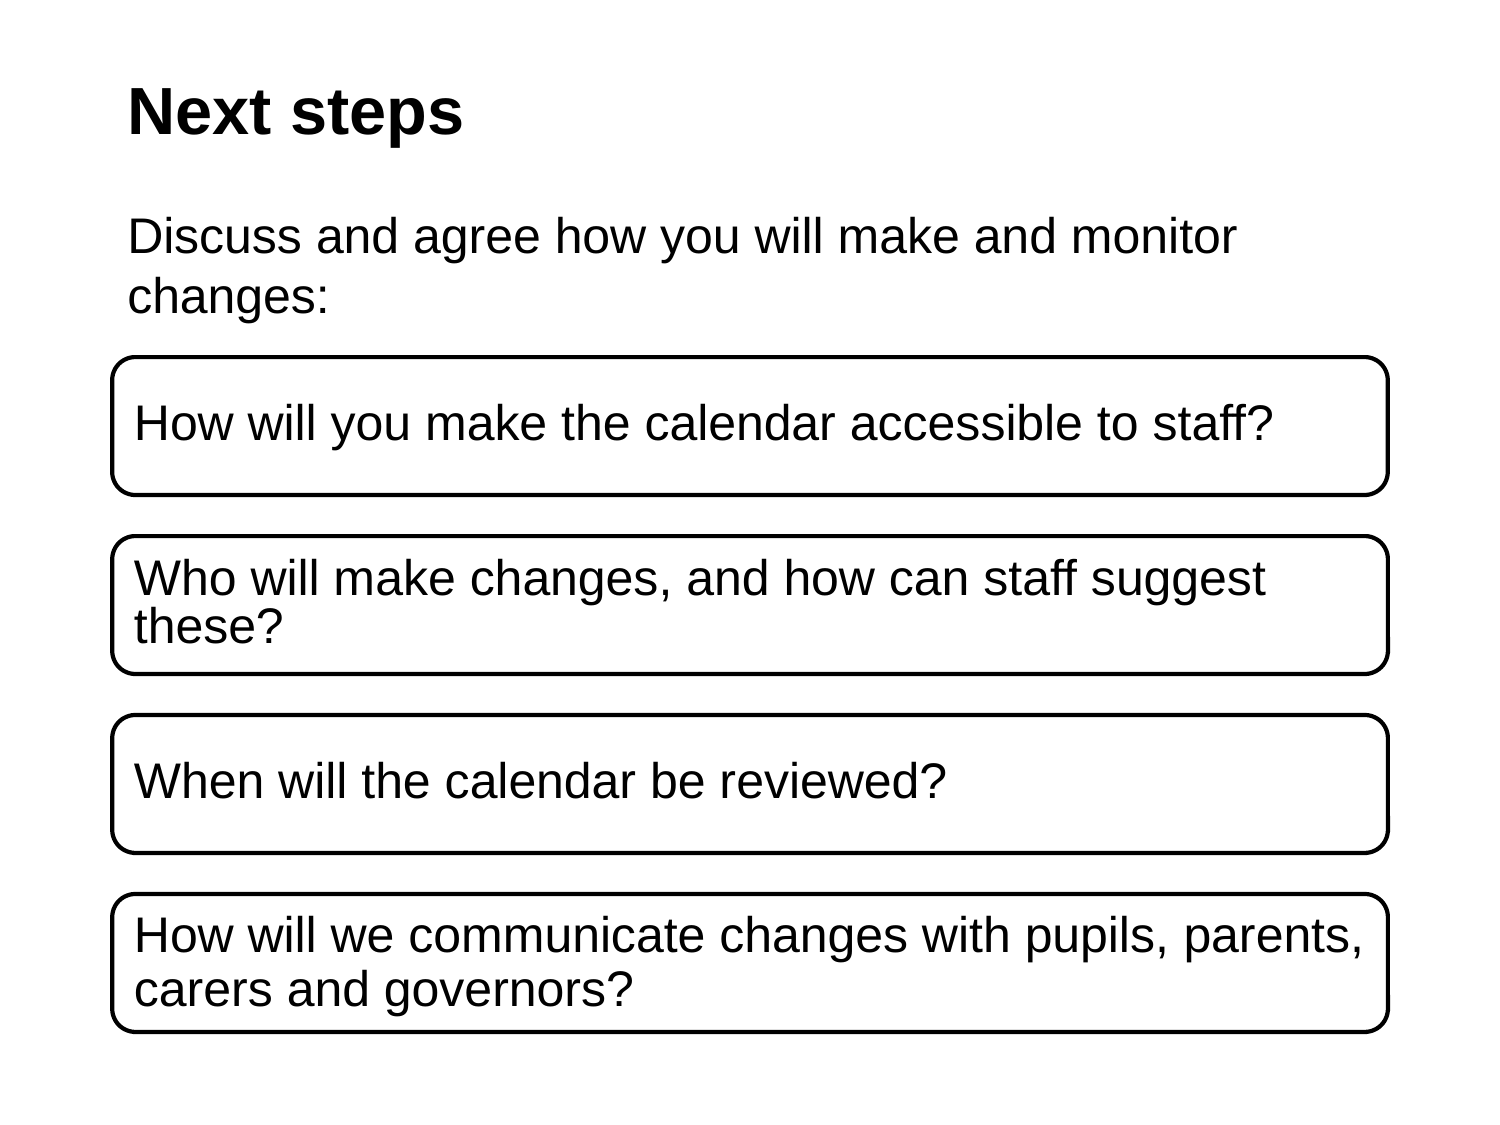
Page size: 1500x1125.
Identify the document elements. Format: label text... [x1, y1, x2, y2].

text_box How will we communicate changes with pupils, parents, carers and governors? [112, 894, 1388, 1032]
title Next steps [112, 54, 1388, 161]
text_box How will you make the calendar accessible to staff? [112, 357, 1388, 496]
list Discuss and agree how you will make and monitor changes: [112, 196, 1388, 350]
text_box Who will make changes, and how can staff suggest these? [112, 536, 1388, 674]
text_box When will the calendar be reviewed? [112, 715, 1388, 853]
